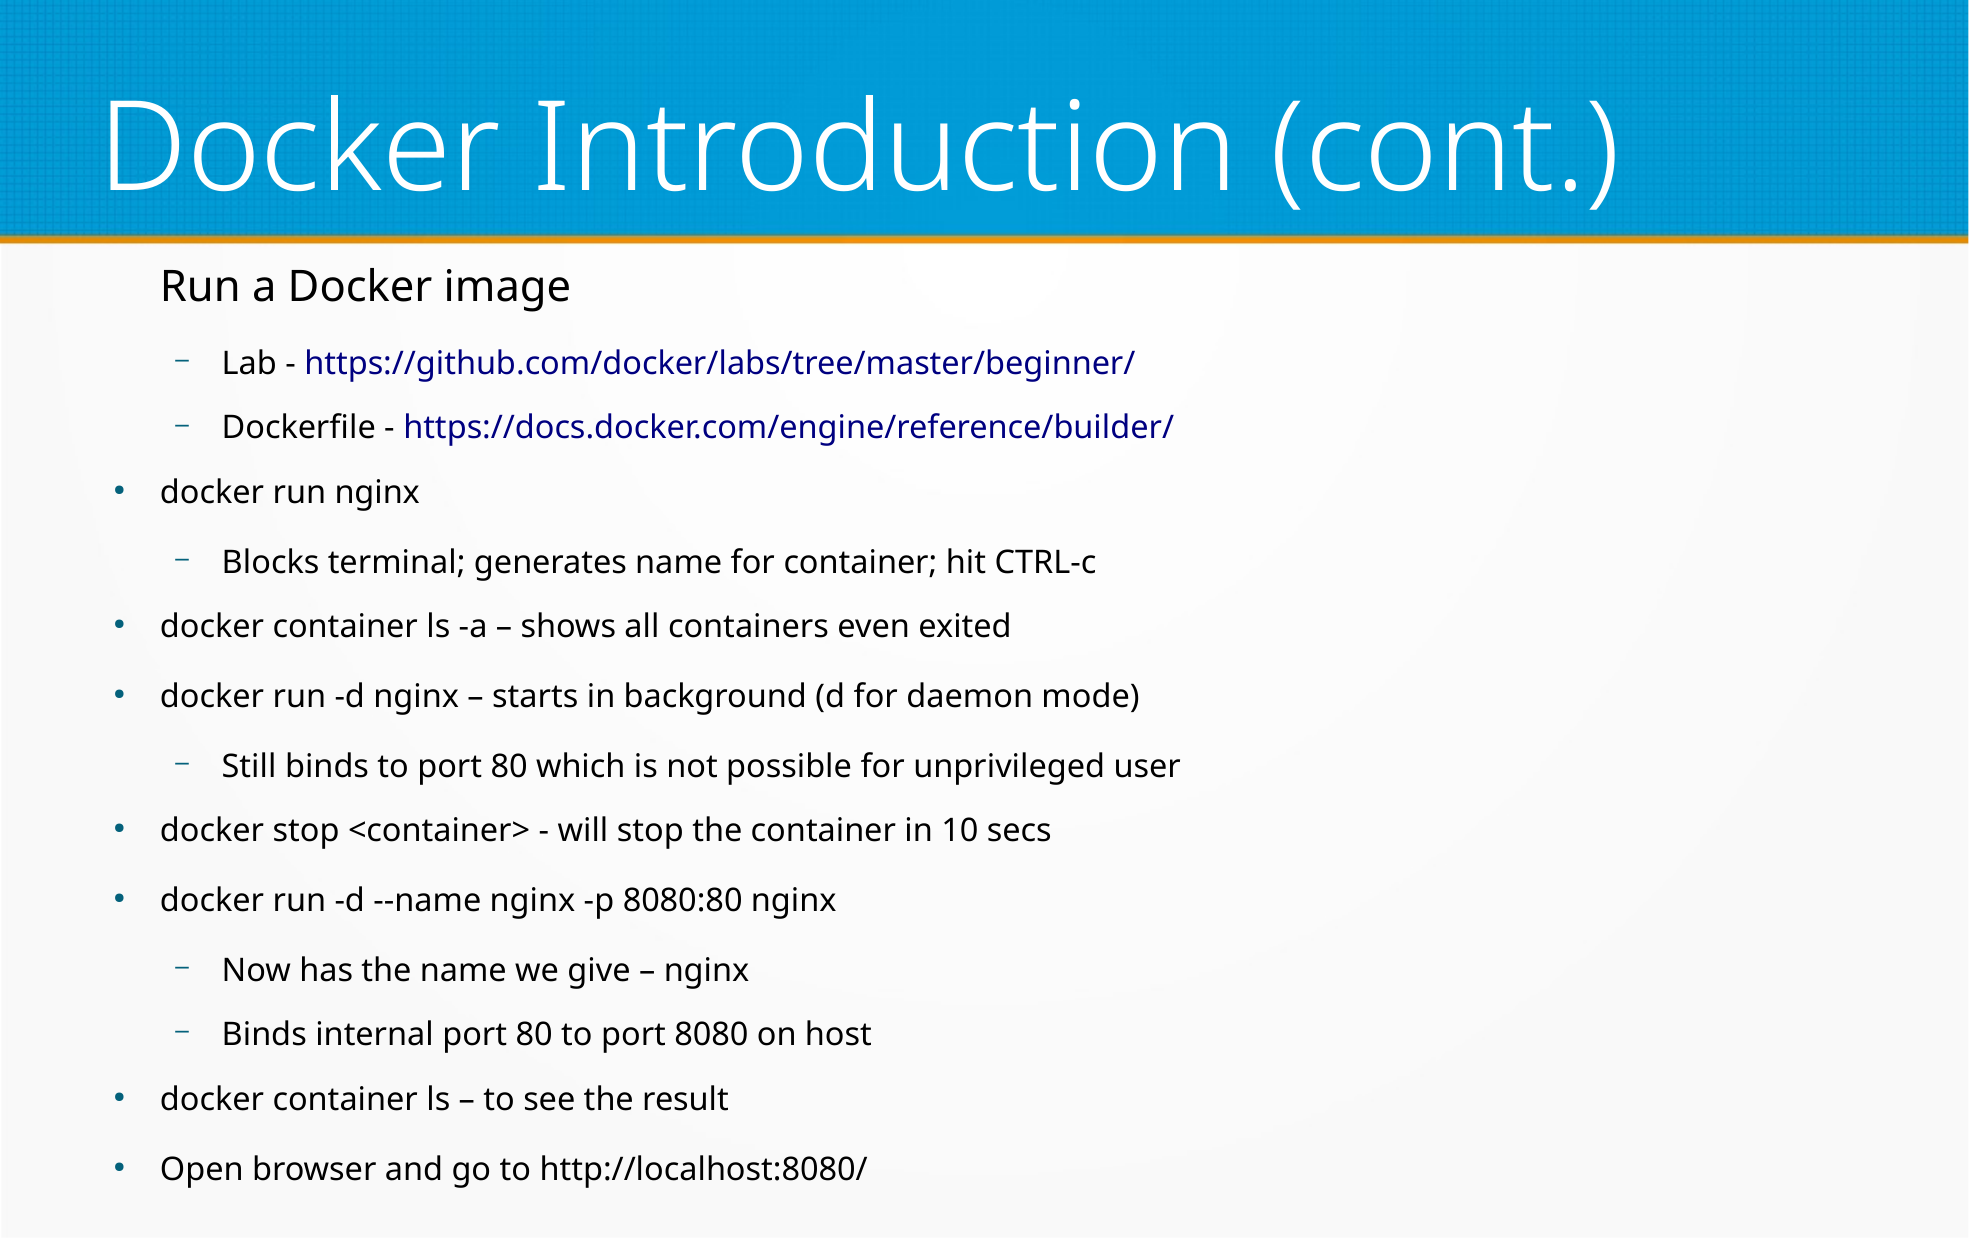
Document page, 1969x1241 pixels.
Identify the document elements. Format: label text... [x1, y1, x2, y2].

picture [0, 233, 1969, 1241]
title Docker Introduction (cont.) [98, 19, 1870, 227]
list Run a Docker image Lab - https://github.com/docker/labs/tree/master/beginner/ Dockerfile - https://docs.docker.com/engine/reference/builder/ docker run nginx Blocks terminal; generates name for container; hit CTRL-c docker container ls -a – shows all containers even exited docker run -d nginx – starts in background (d for daemon mode) Still binds to port 80 which is not possible for unprivileged user docker stop <container> - will stop the container in 10 secs docker run -d --name nginx -p 8080:80 nginx Now has the name we give – nginx Binds internal port 80 to port 8080 on host docker container ls – to see the result Open browser and go to http://localhost:8080/ [98, 255, 1861, 1201]
